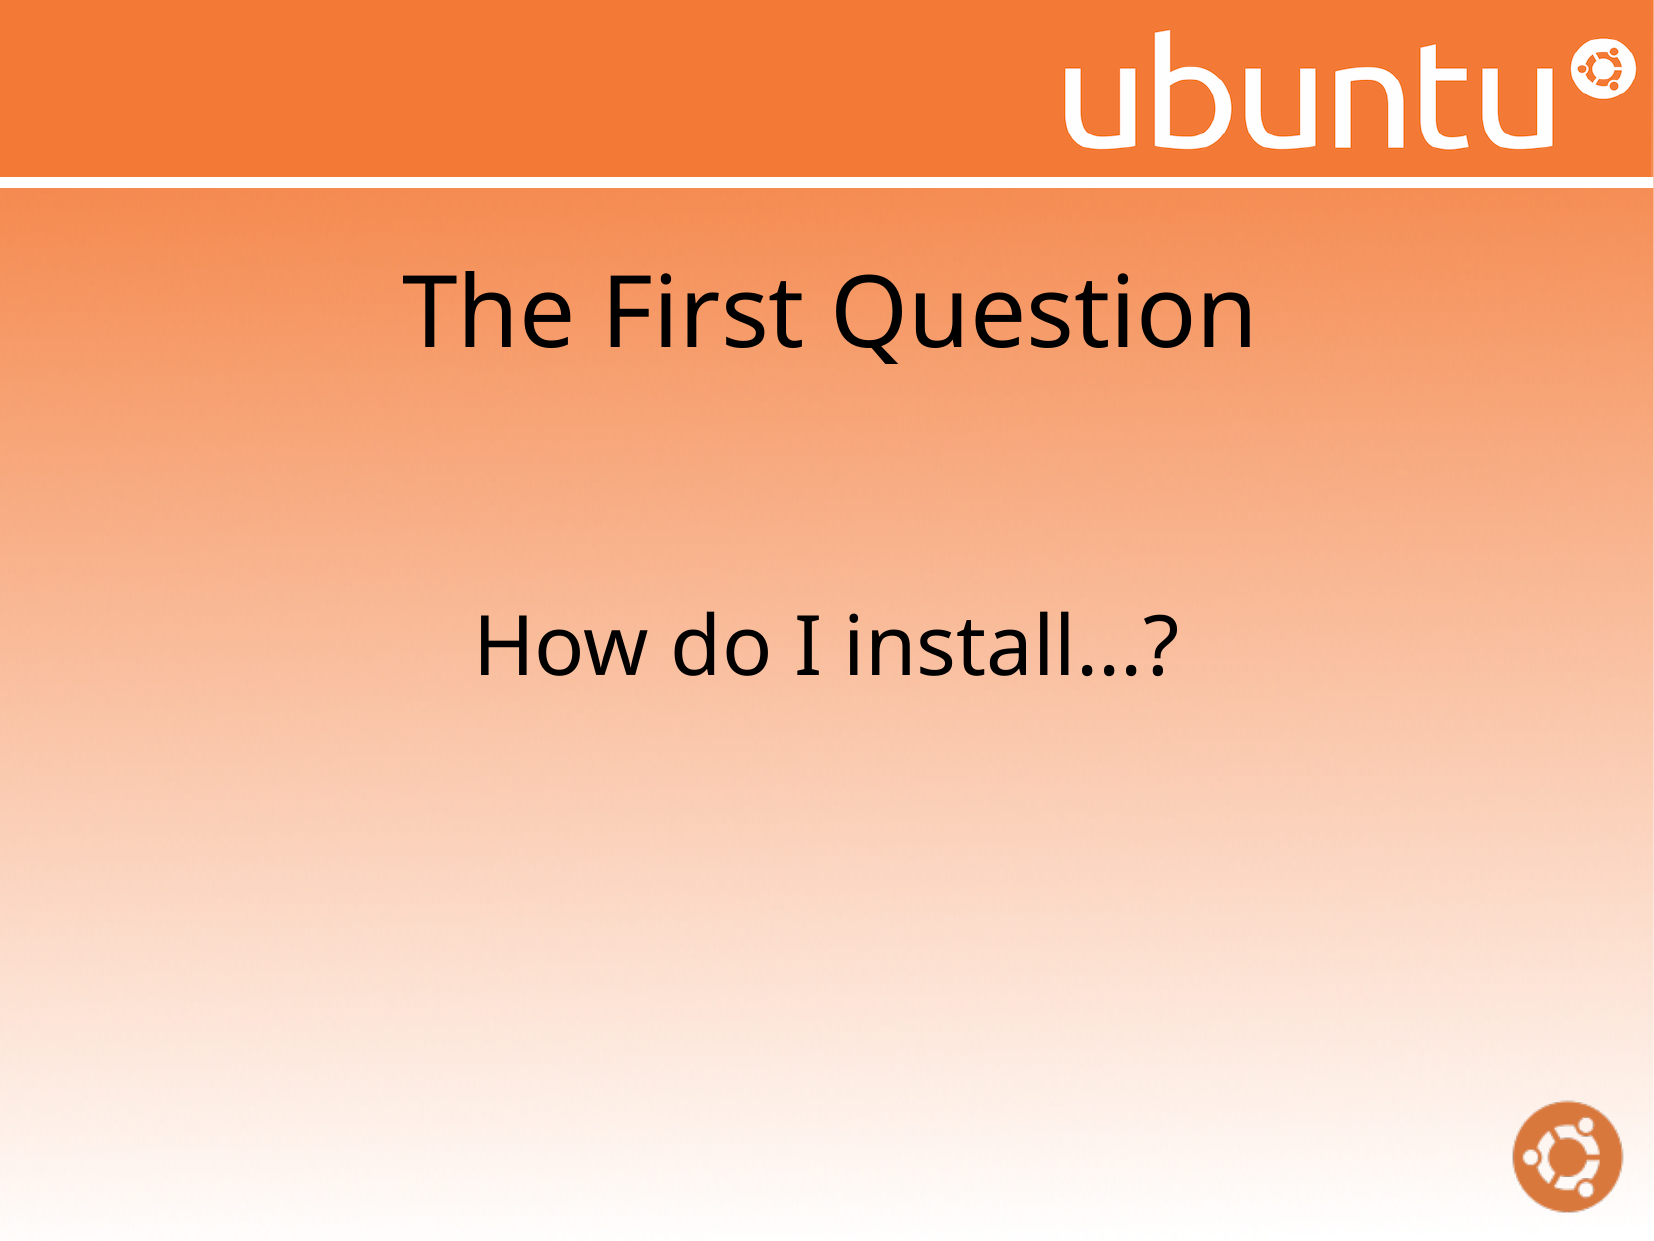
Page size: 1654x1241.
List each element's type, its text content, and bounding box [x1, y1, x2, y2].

picture [0, 0, 1654, 1241]
title The First Question [86, 205, 1576, 413]
subtitle How do I install...? [82, 290, 1571, 1109]
